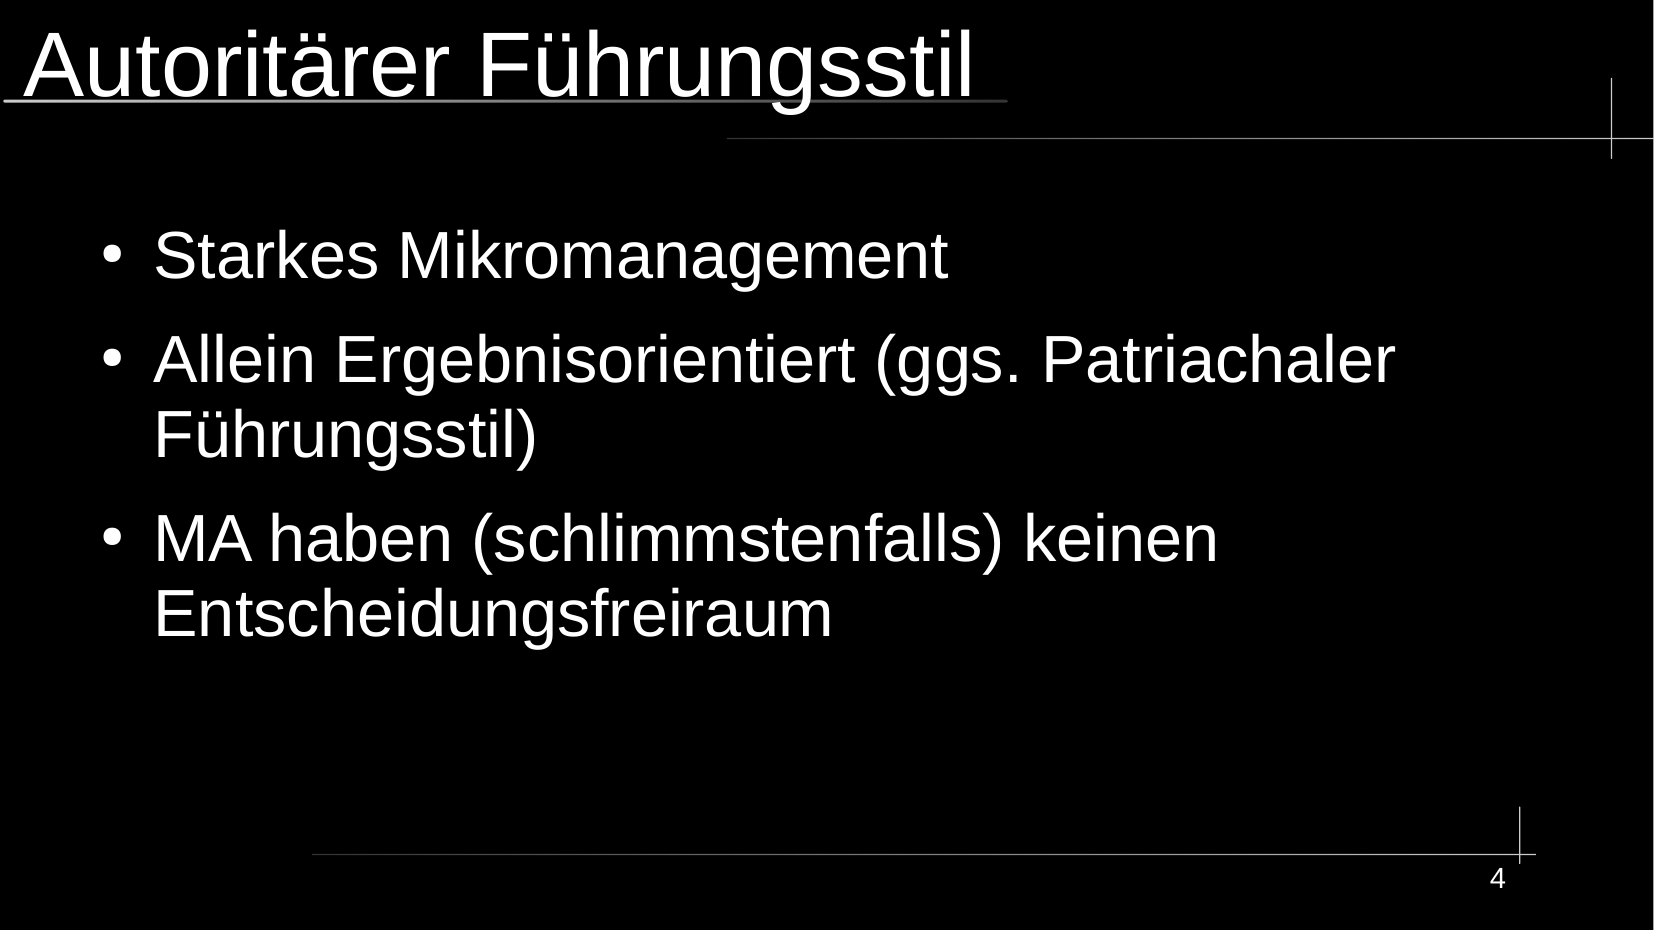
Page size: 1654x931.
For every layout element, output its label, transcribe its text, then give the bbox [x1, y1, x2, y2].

list Starkes Mikromanagement Allein Ergebnisorientiert (ggs. Patriachaler Führungsstil) MA haben (schlimmstenfalls) keinen Entscheidungsfreiraum [82, 217, 1571, 758]
title Autoritärer Führungsstil [23, 11, 1589, 119]
